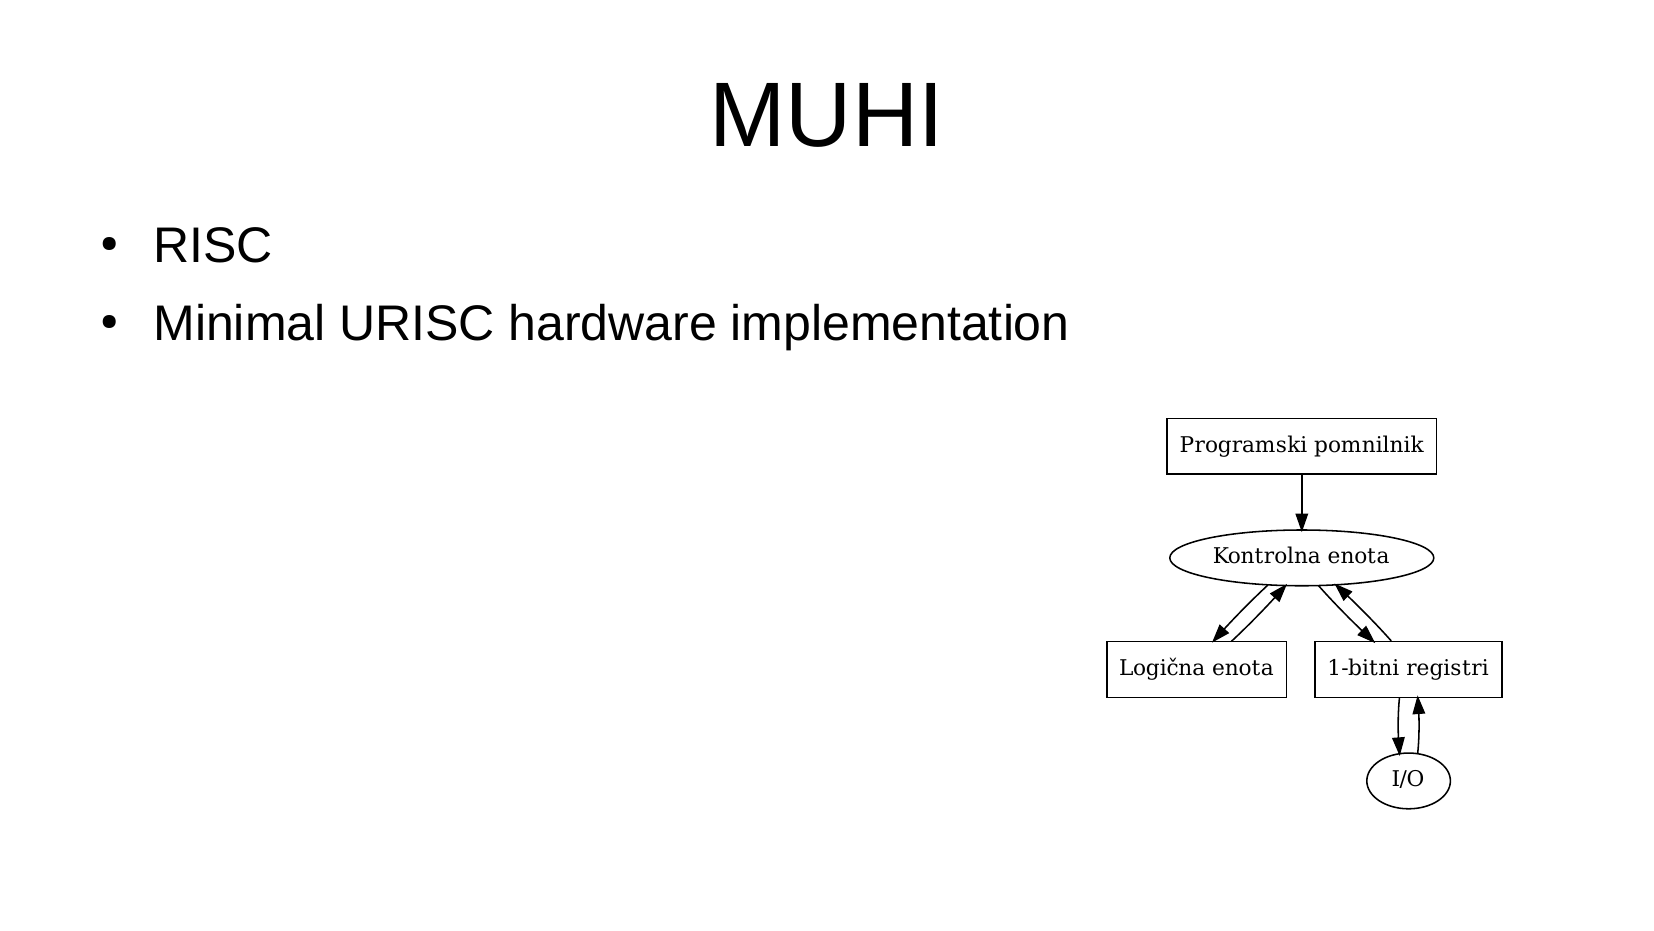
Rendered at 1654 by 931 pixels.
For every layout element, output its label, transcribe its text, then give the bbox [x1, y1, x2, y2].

title MUHI [82, 37, 1571, 193]
list RISC Minimal URISC hardware implementation [82, 217, 1571, 758]
picture [1044, 356, 1565, 871]
